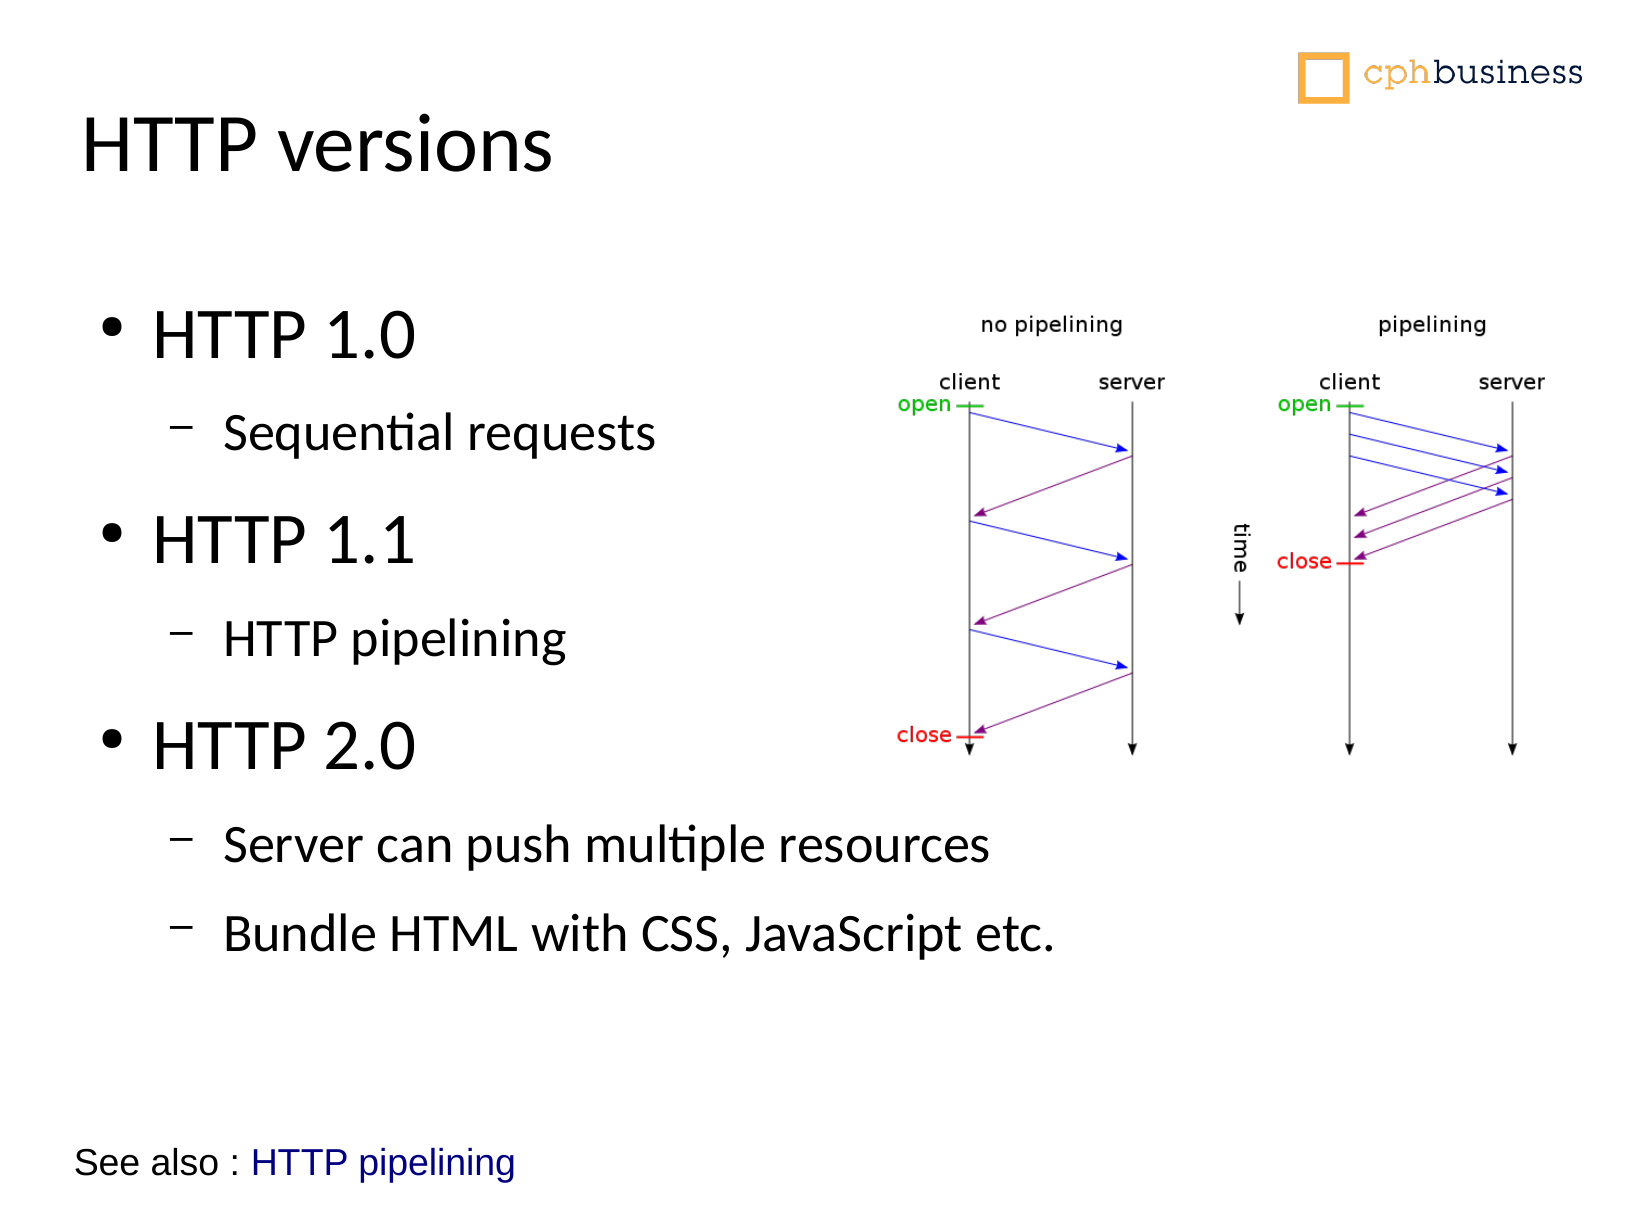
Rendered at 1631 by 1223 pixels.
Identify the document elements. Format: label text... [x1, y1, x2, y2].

text_box See also : HTTP pipelining [59, 1133, 1536, 1191]
picture [1247, 1, 1631, 155]
list HTTP 1.0 Sequential requests HTTP 1.1 HTTP pipelining HTTP 2.0 Server can push multiple resources Bundle HTML with CSS, JavaScript etc. [81, 285, 1549, 1092]
picture [876, 295, 1571, 778]
title HTTP versions [81, 48, 1549, 253]
